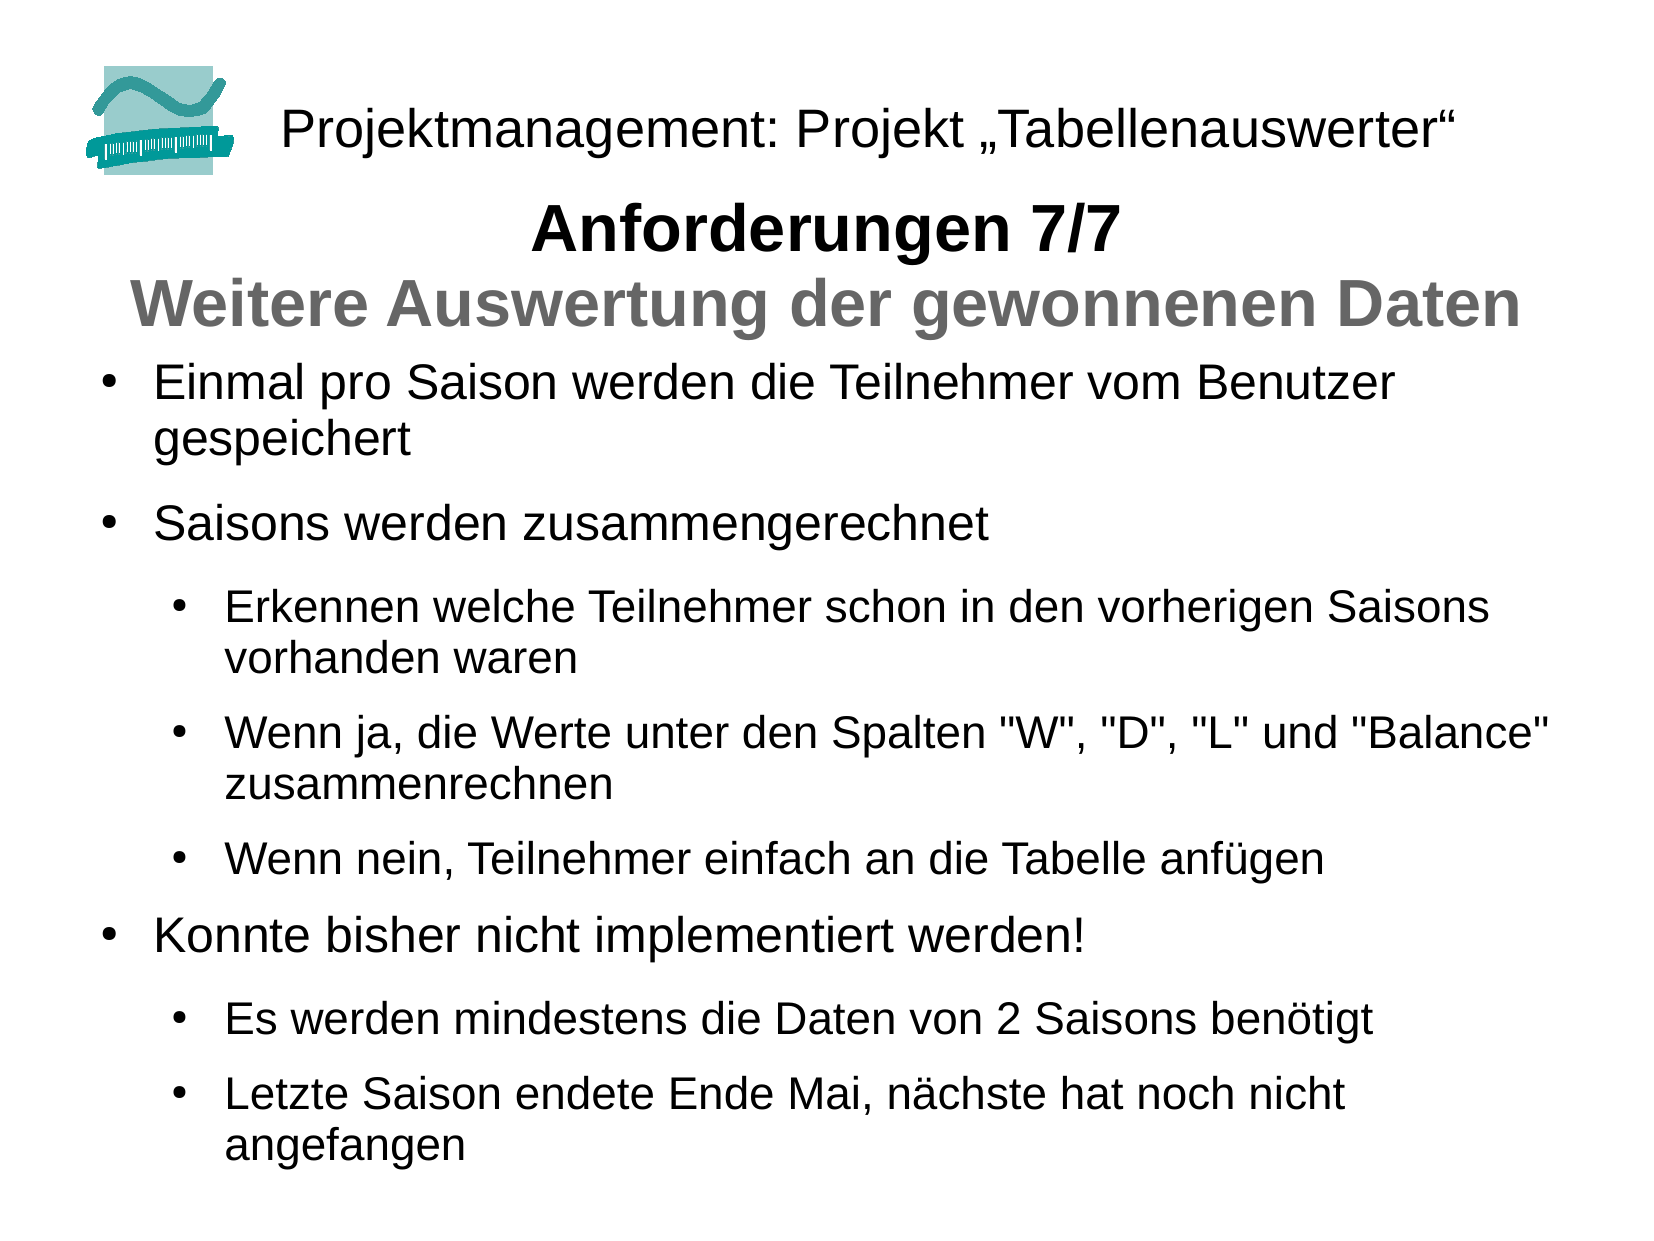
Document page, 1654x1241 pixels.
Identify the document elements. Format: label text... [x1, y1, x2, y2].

list Einmal pro Saison werden die Teilnehmer vom Benutzer gespeichert Saisons werden zusammengerechnet Erkennen welche Teilnehmer schon in den vorherigen Saisons vorhanden waren Wenn ja, die Werte unter den Spalten "W", "D", "L" und "Balance" zusammenrechnen Wenn nein, Teilnehmer einfach an die Tabelle anfügen Konnte bisher nicht implementiert werden! Es werden mindestens die Daten von 2 Saisons benötigt Letzte Saison endete Ende Mai, nächste hat noch nicht angefangen [82, 354, 1571, 1169]
picture [84, 58, 237, 179]
title Anforderungen 7/7 Weitere Auswertung der gewonnenen Daten [88, 190, 1565, 341]
